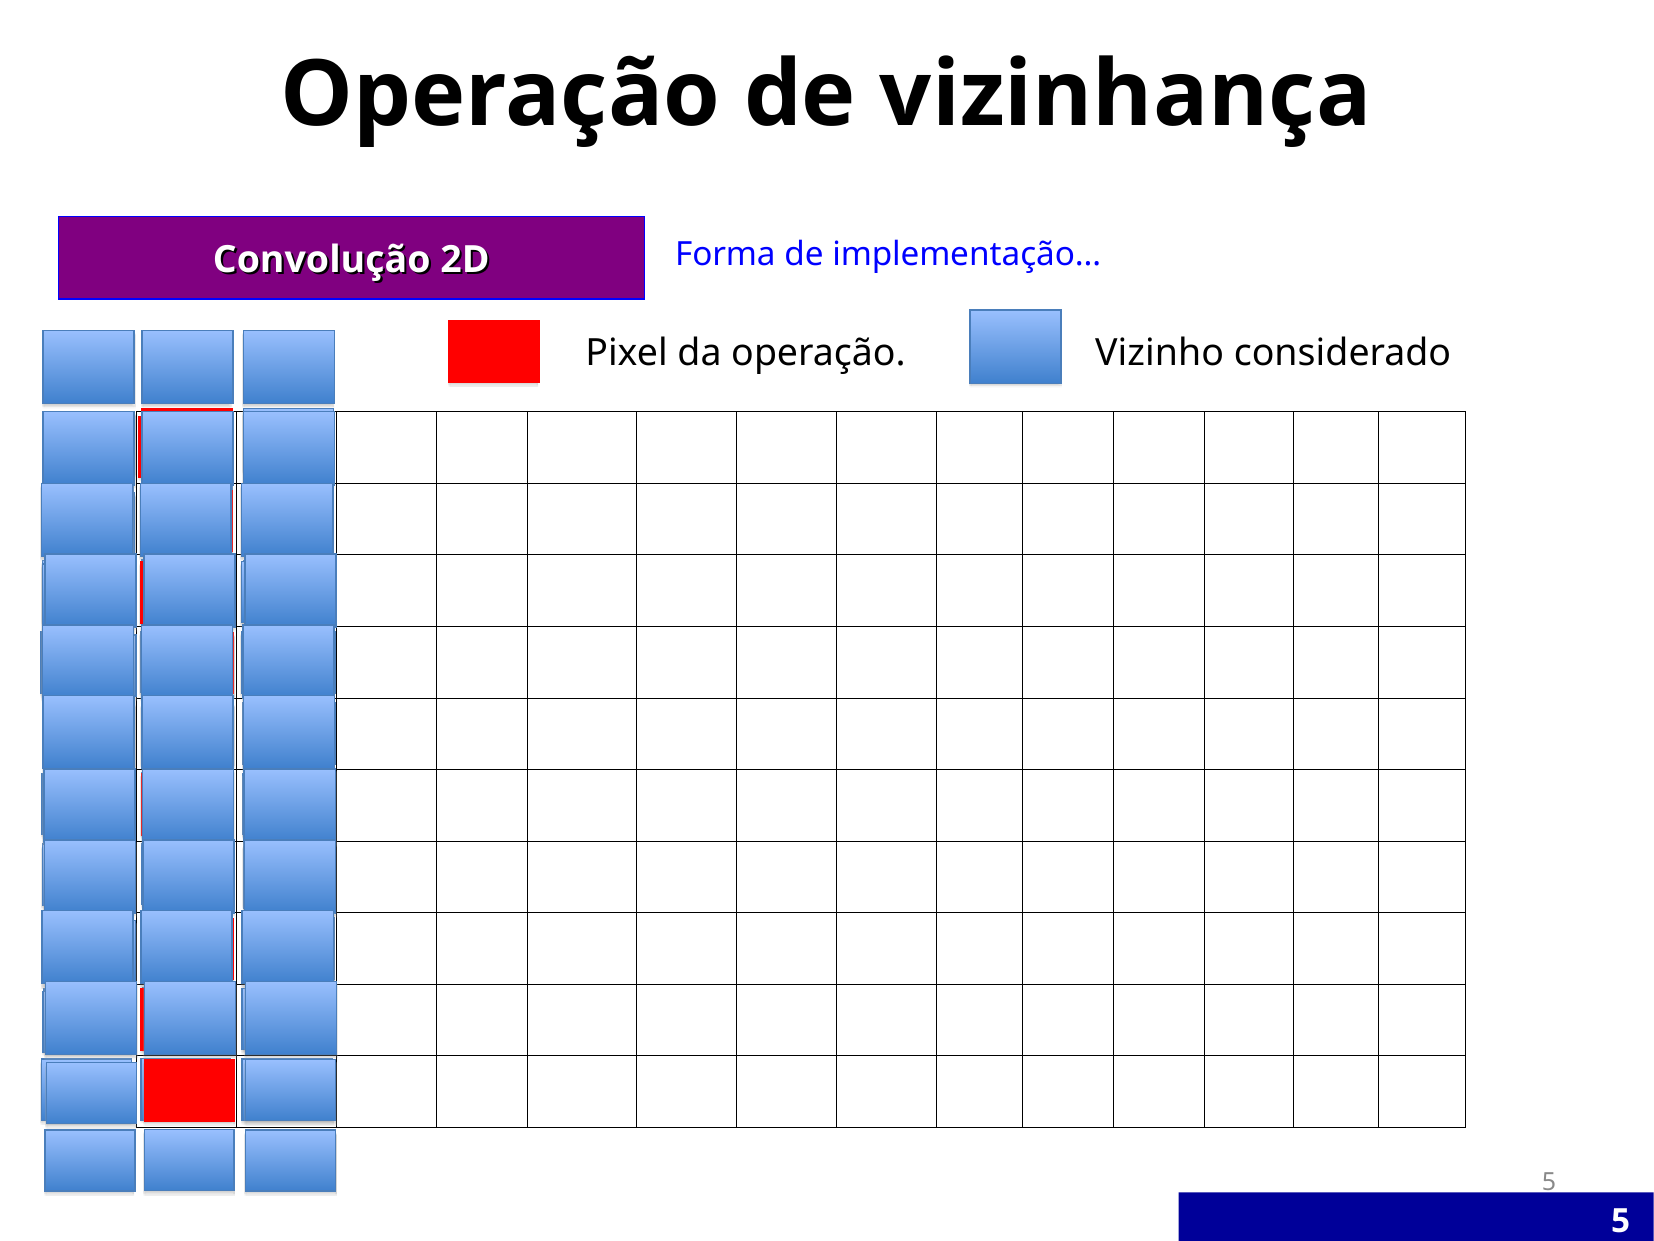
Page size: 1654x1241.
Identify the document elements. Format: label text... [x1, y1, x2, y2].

table_header [1379, 412, 1465, 483]
table_cell [737, 699, 836, 769]
table_cell [528, 985, 636, 1055]
table_cell [737, 555, 836, 626]
table_cell [1114, 913, 1204, 984]
table_cell [337, 770, 436, 841]
table_cell [237, 627, 242, 698]
table_cell [637, 484, 736, 554]
table_cell [1379, 699, 1465, 769]
table_cell [1023, 484, 1113, 554]
text_box Pixel da operação. [570, 320, 931, 382]
table_cell [1294, 484, 1378, 554]
table_cell [837, 699, 936, 769]
table_cell [837, 842, 936, 912]
table_header [937, 412, 1022, 483]
table_cell [1023, 770, 1113, 841]
table_cell [237, 484, 241, 554]
table_cell [232, 484, 236, 554]
table_cell [937, 555, 1022, 626]
table_cell [1294, 555, 1378, 626]
table_cell [1205, 1056, 1293, 1127]
table_cell [1379, 913, 1465, 984]
table_cell [837, 985, 936, 1055]
table_cell [528, 555, 636, 626]
table_cell [1294, 985, 1378, 1055]
text_box [41, 1059, 137, 1124]
table_cell [237, 985, 245, 1055]
text_box [242, 1059, 336, 1121]
table_cell [437, 913, 527, 984]
text_box [140, 1058, 235, 1122]
table_cell [1205, 484, 1293, 554]
table_header [1205, 412, 1293, 483]
text_box Forma de implementação… [660, 224, 1559, 280]
table_cell [637, 627, 736, 698]
table_cell [437, 627, 527, 698]
table_cell [232, 913, 236, 981]
table_cell [737, 1056, 836, 1127]
table_cell [1294, 627, 1378, 698]
table_cell [937, 913, 1022, 984]
table_cell [1023, 985, 1113, 1055]
table_cell [1023, 699, 1113, 769]
table_cell [528, 770, 636, 841]
table_cell [528, 842, 636, 912]
table_cell [337, 913, 436, 984]
table_cell [937, 1056, 1022, 1127]
table_cell [1023, 627, 1113, 698]
table_cell [237, 555, 245, 626]
table_cell [1379, 1056, 1465, 1127]
table_header [528, 412, 636, 483]
table_cell [1114, 770, 1204, 841]
table_cell [337, 484, 436, 554]
table_header [337, 412, 436, 483]
text_box [43, 330, 135, 404]
table_cell [1294, 1056, 1378, 1127]
table_cell [437, 484, 527, 554]
table_cell [528, 1056, 636, 1127]
table_cell [1379, 627, 1465, 698]
table_cell [637, 842, 736, 912]
table_cell [937, 627, 1022, 698]
table_header [237, 412, 243, 483]
table_cell [437, 555, 527, 626]
table_cell [1023, 555, 1113, 626]
table_cell [337, 555, 436, 626]
table_cell [837, 627, 936, 698]
table_cell [337, 699, 436, 769]
table_cell [1294, 770, 1378, 841]
table_cell [437, 699, 527, 769]
table_cell [437, 770, 527, 841]
table_cell [1023, 913, 1113, 984]
table_cell [1294, 913, 1378, 984]
table_cell [837, 913, 936, 984]
text_box [241, 408, 337, 1055]
text_box [245, 1130, 336, 1192]
text_box [449, 320, 540, 382]
table_cell [737, 484, 836, 554]
table_header [1023, 412, 1113, 483]
table_cell [737, 985, 836, 1055]
text_box [144, 1129, 235, 1191]
table_cell [528, 699, 636, 769]
table_cell [337, 1056, 436, 1127]
text_box Operação de vizinhança [0, 20, 1654, 158]
table_cell [637, 985, 736, 1055]
text_box [243, 330, 335, 404]
table_header [1294, 412, 1378, 483]
table_cell [437, 1056, 527, 1127]
table_cell [528, 484, 636, 554]
table_cell [1205, 627, 1293, 698]
table_cell [237, 842, 244, 912]
text_box Convolução 2D [58, 216, 645, 300]
table_cell [637, 555, 736, 626]
table_cell [837, 1056, 936, 1127]
table_cell [137, 1056, 236, 1127]
table_cell [528, 913, 636, 984]
table_header [837, 412, 936, 483]
table_cell [1114, 699, 1204, 769]
table_cell [437, 985, 527, 1055]
text_box [45, 1130, 135, 1192]
table_cell [1379, 770, 1465, 841]
table_cell [637, 1056, 736, 1127]
text_box [41, 411, 137, 1055]
table_header [437, 412, 527, 483]
table_cell [337, 627, 436, 698]
table_cell [937, 985, 1022, 1055]
table_cell [137, 842, 143, 912]
text_box [142, 330, 234, 404]
table_cell [1114, 985, 1204, 1055]
table_cell [1114, 842, 1204, 912]
table_cell [937, 842, 1022, 912]
table_cell [1205, 985, 1293, 1055]
table_cell [1294, 699, 1378, 769]
table_cell [1205, 699, 1293, 769]
table_cell [937, 484, 1022, 554]
table_cell [1379, 842, 1465, 912]
text_box [969, 310, 1061, 384]
text_box Vizinho considerado [1080, 320, 1467, 382]
table_cell [437, 842, 527, 912]
table_cell [1114, 555, 1204, 626]
table_cell [1379, 555, 1465, 626]
table_cell [1379, 985, 1465, 1055]
table_header [1114, 412, 1204, 483]
table_cell [1205, 555, 1293, 626]
table_cell [737, 770, 836, 841]
table_cell [337, 842, 436, 912]
table_cell [137, 770, 142, 841]
table_cell [1205, 770, 1293, 841]
table_cell [137, 699, 142, 769]
table_cell [137, 627, 141, 698]
table_header [737, 412, 836, 483]
table_cell [937, 770, 1022, 841]
table_cell [1379, 484, 1465, 554]
table_cell [637, 913, 736, 984]
text_box [139, 409, 236, 1055]
table_cell [837, 484, 936, 554]
table_cell [737, 627, 836, 698]
table_cell [137, 555, 143, 626]
table_cell [1023, 842, 1113, 912]
table_cell [937, 699, 1022, 769]
table_cell [837, 770, 936, 841]
table_cell [1114, 627, 1204, 698]
table_cell [137, 985, 144, 1055]
table_cell [1205, 842, 1293, 912]
table_cell [337, 985, 436, 1055]
table_cell [637, 699, 736, 769]
table_cell [237, 770, 244, 841]
table_cell [237, 1056, 336, 1127]
table_header [137, 412, 142, 483]
table_cell [1114, 484, 1204, 554]
table_cell [1023, 1056, 1113, 1127]
table_cell [1294, 842, 1378, 912]
table_cell [237, 699, 243, 769]
text_box <number> [1334, 1149, 1571, 1216]
table_header [637, 412, 736, 483]
table_cell [637, 770, 736, 841]
table_cell [837, 555, 936, 626]
table_cell [237, 913, 242, 984]
table_cell [528, 627, 636, 698]
table_cell [1114, 1056, 1204, 1127]
table_cell [737, 842, 836, 912]
table_cell [1205, 913, 1293, 984]
table_cell [737, 913, 836, 984]
